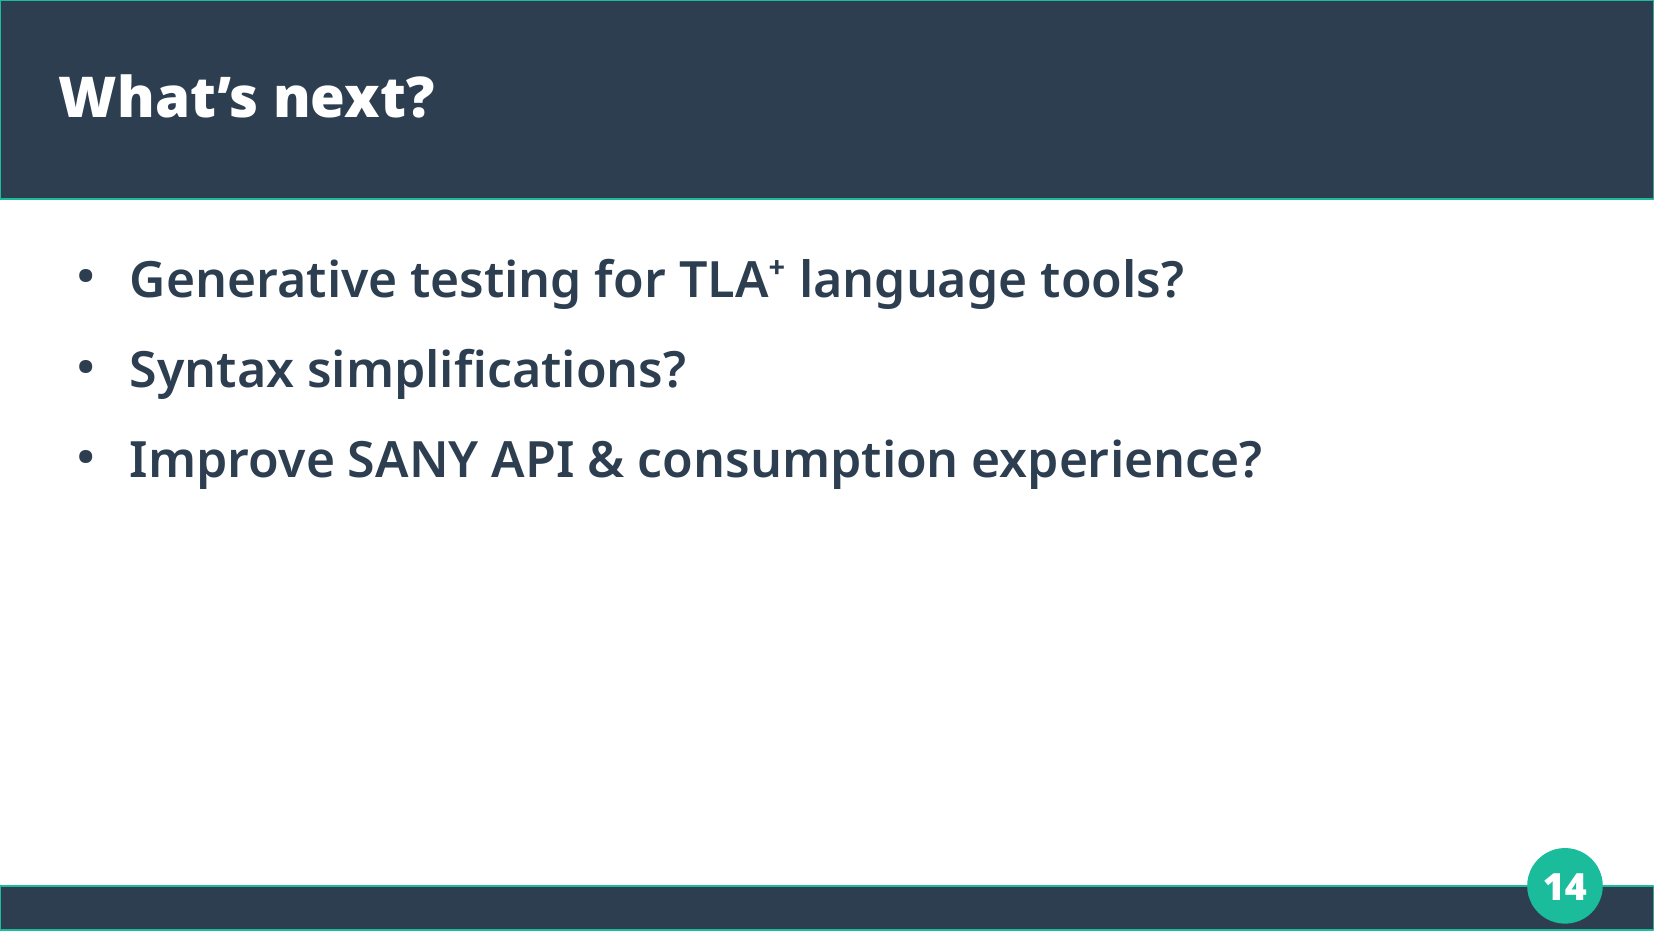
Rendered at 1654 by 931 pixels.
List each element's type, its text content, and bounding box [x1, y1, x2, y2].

title What’s next? [59, 37, 1595, 155]
list Generative testing for TLA⁺ language tools? Syntax simplifications? Improve SANY API & consumption experience? [59, 243, 1595, 864]
